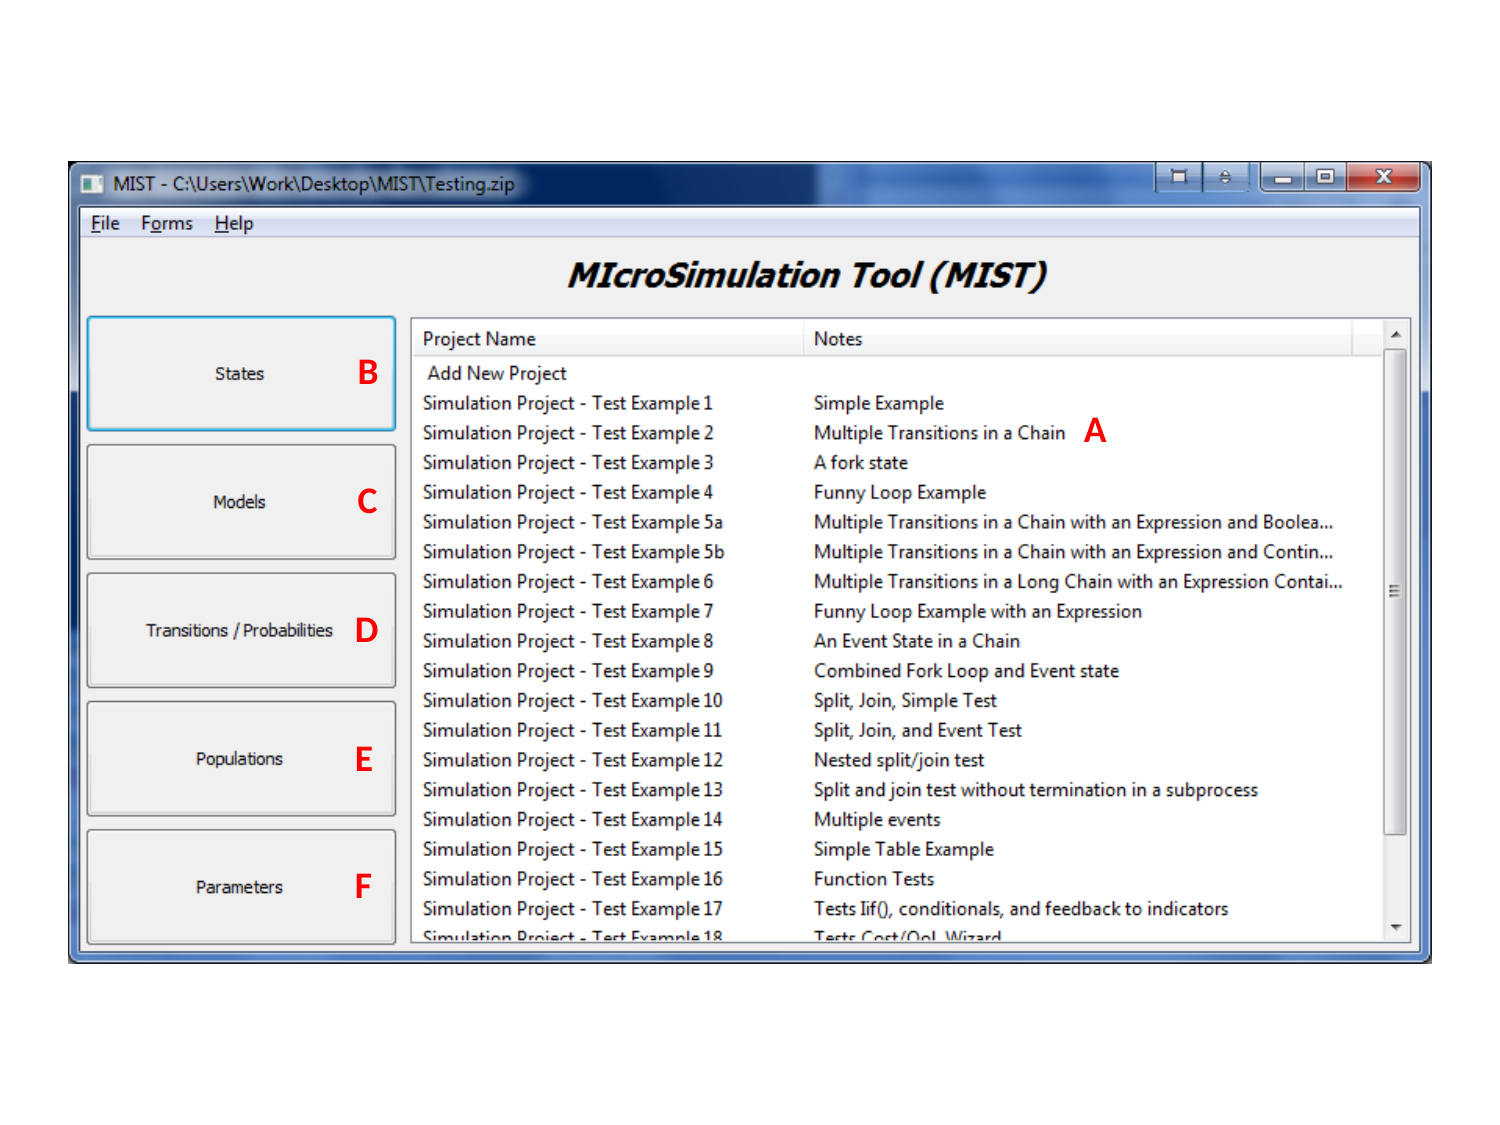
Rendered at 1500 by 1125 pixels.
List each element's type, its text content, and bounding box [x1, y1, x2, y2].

text_box B [342, 339, 396, 401]
text_box A [1069, 397, 1123, 458]
picture [68, 161, 1432, 964]
text_box F [339, 853, 388, 915]
text_box C [342, 468, 393, 530]
text_box D [339, 597, 395, 659]
text_box E [339, 726, 389, 788]
